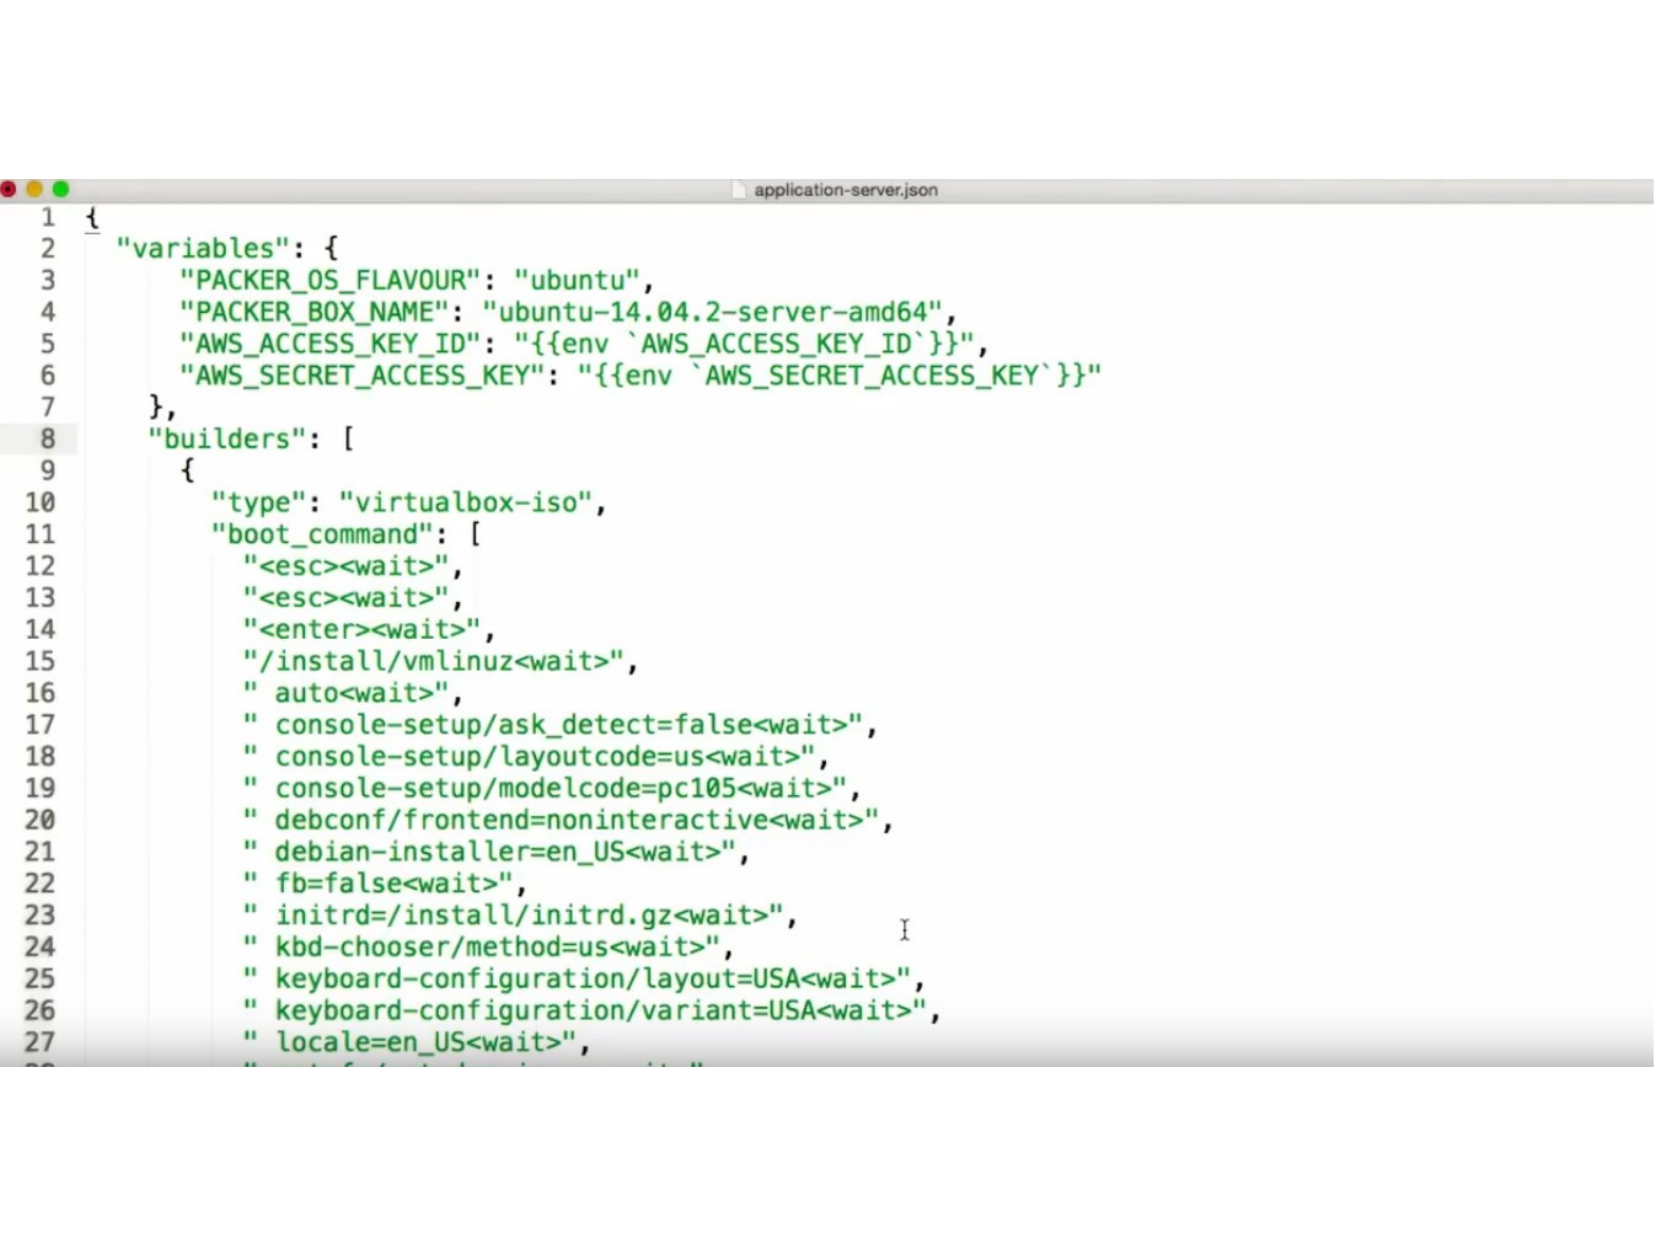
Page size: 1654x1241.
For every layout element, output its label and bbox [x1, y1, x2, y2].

picture [0, 179, 1654, 1067]
